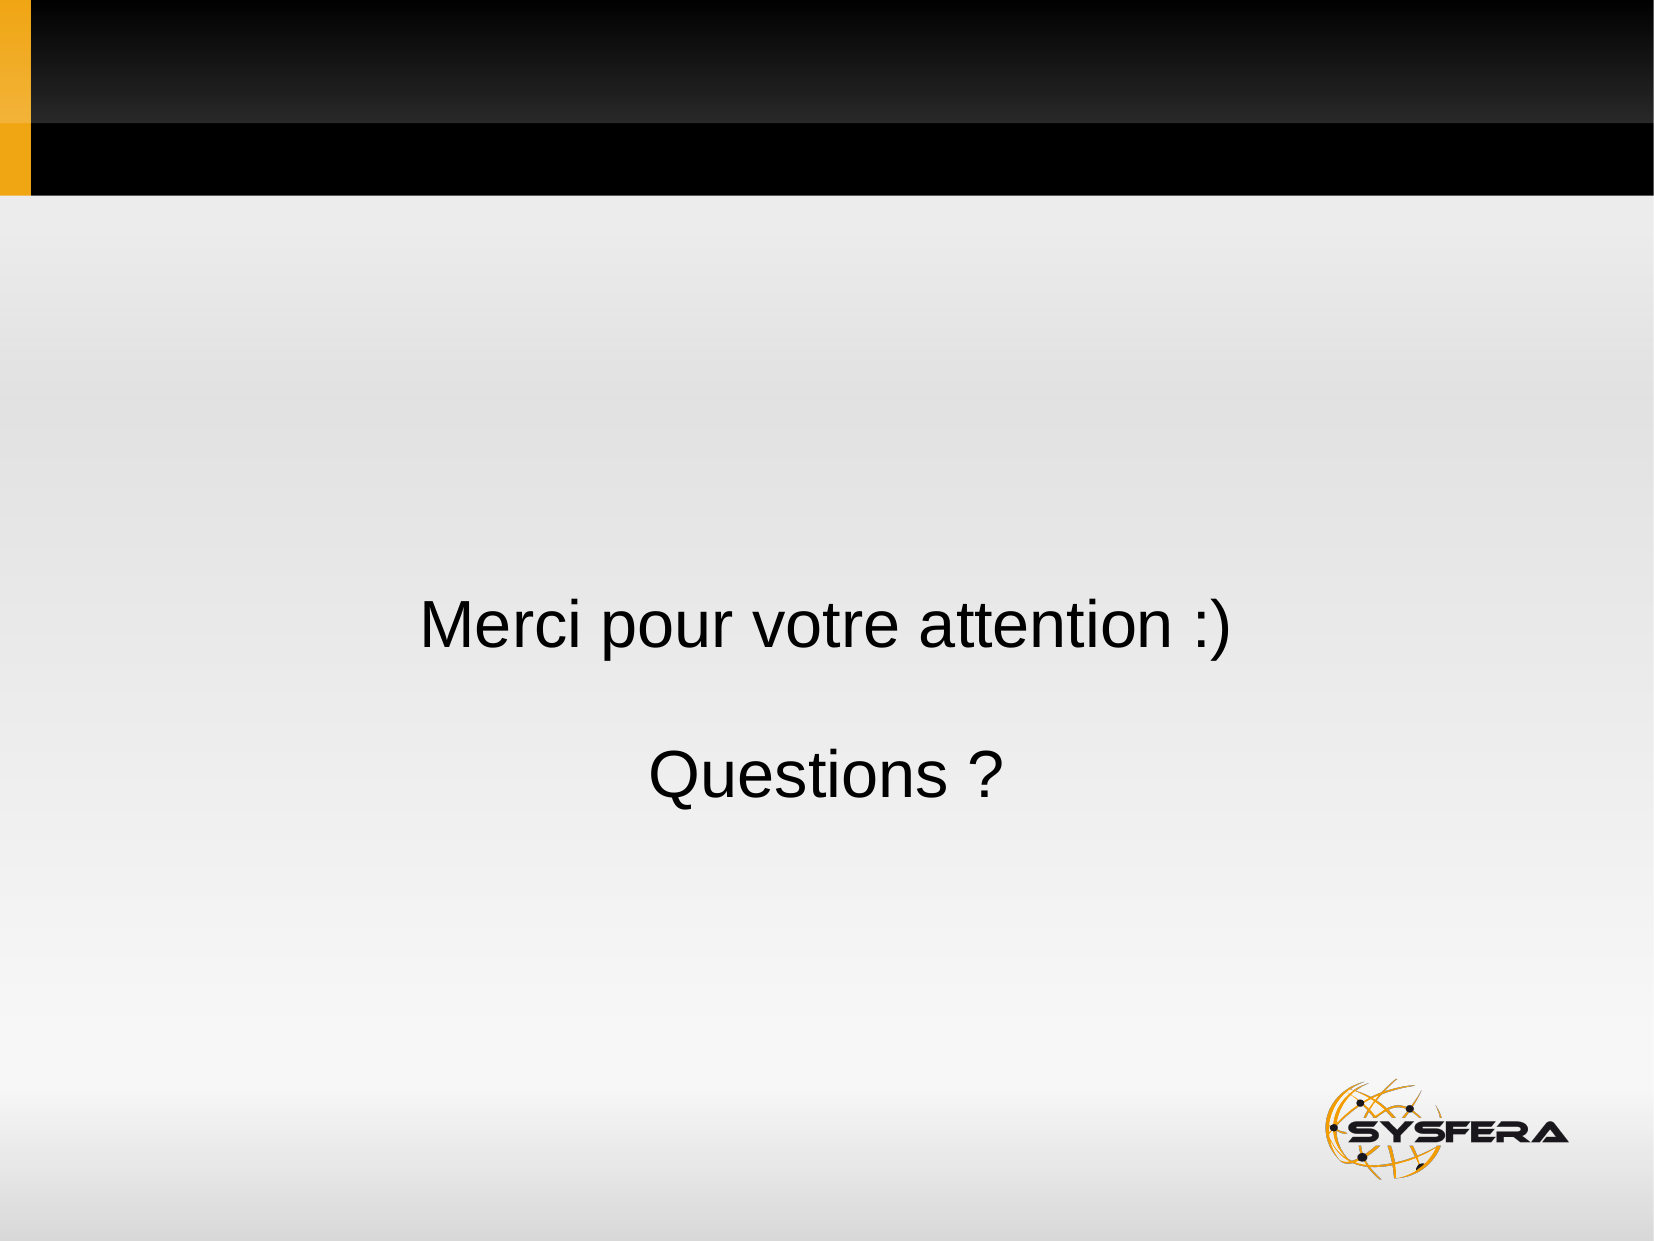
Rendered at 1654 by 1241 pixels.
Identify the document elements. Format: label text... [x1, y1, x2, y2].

subtitle Merci pour votre attention :) Questions ? [82, 297, 1571, 1102]
picture [0, 0, 1654, 1241]
